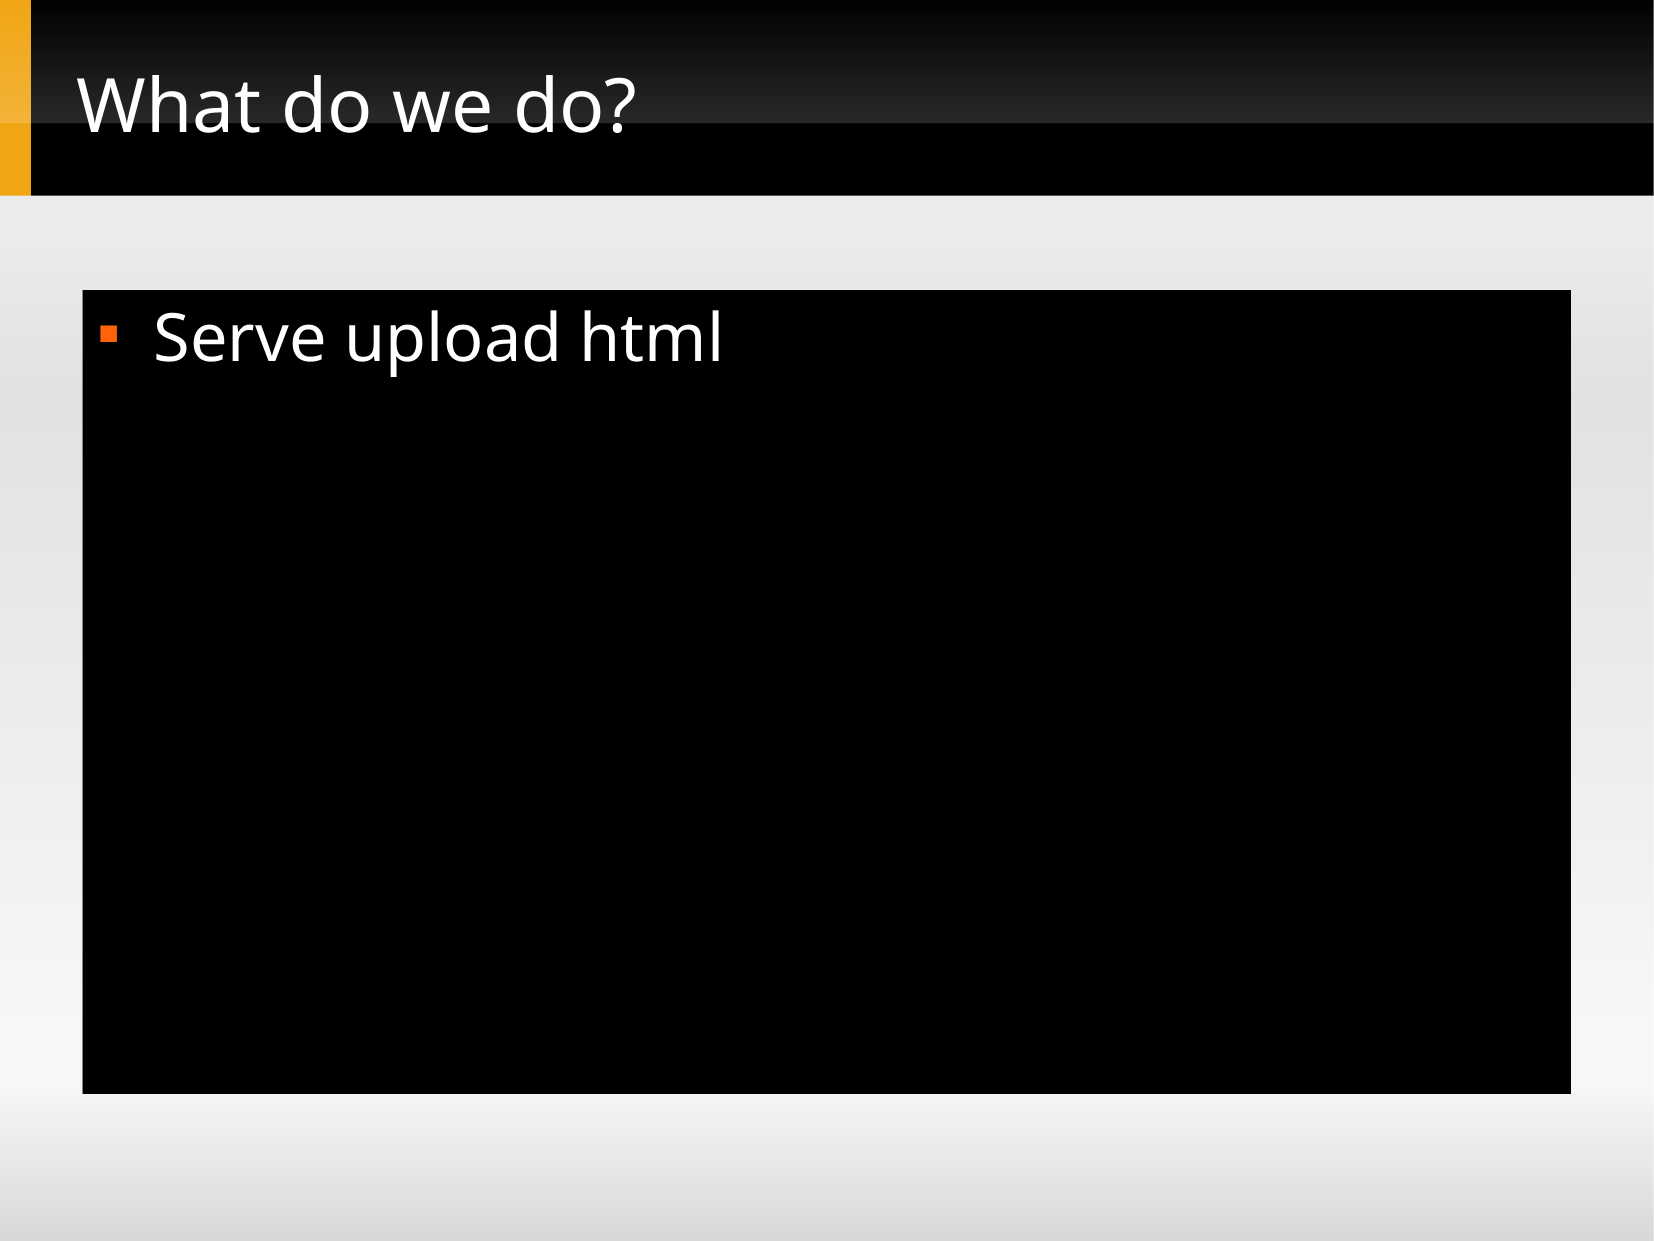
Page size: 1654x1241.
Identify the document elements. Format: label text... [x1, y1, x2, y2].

picture [0, 0, 1654, 1241]
title What do we do? [76, 7, 1565, 200]
list Serve upload html [82, 290, 1571, 1094]
